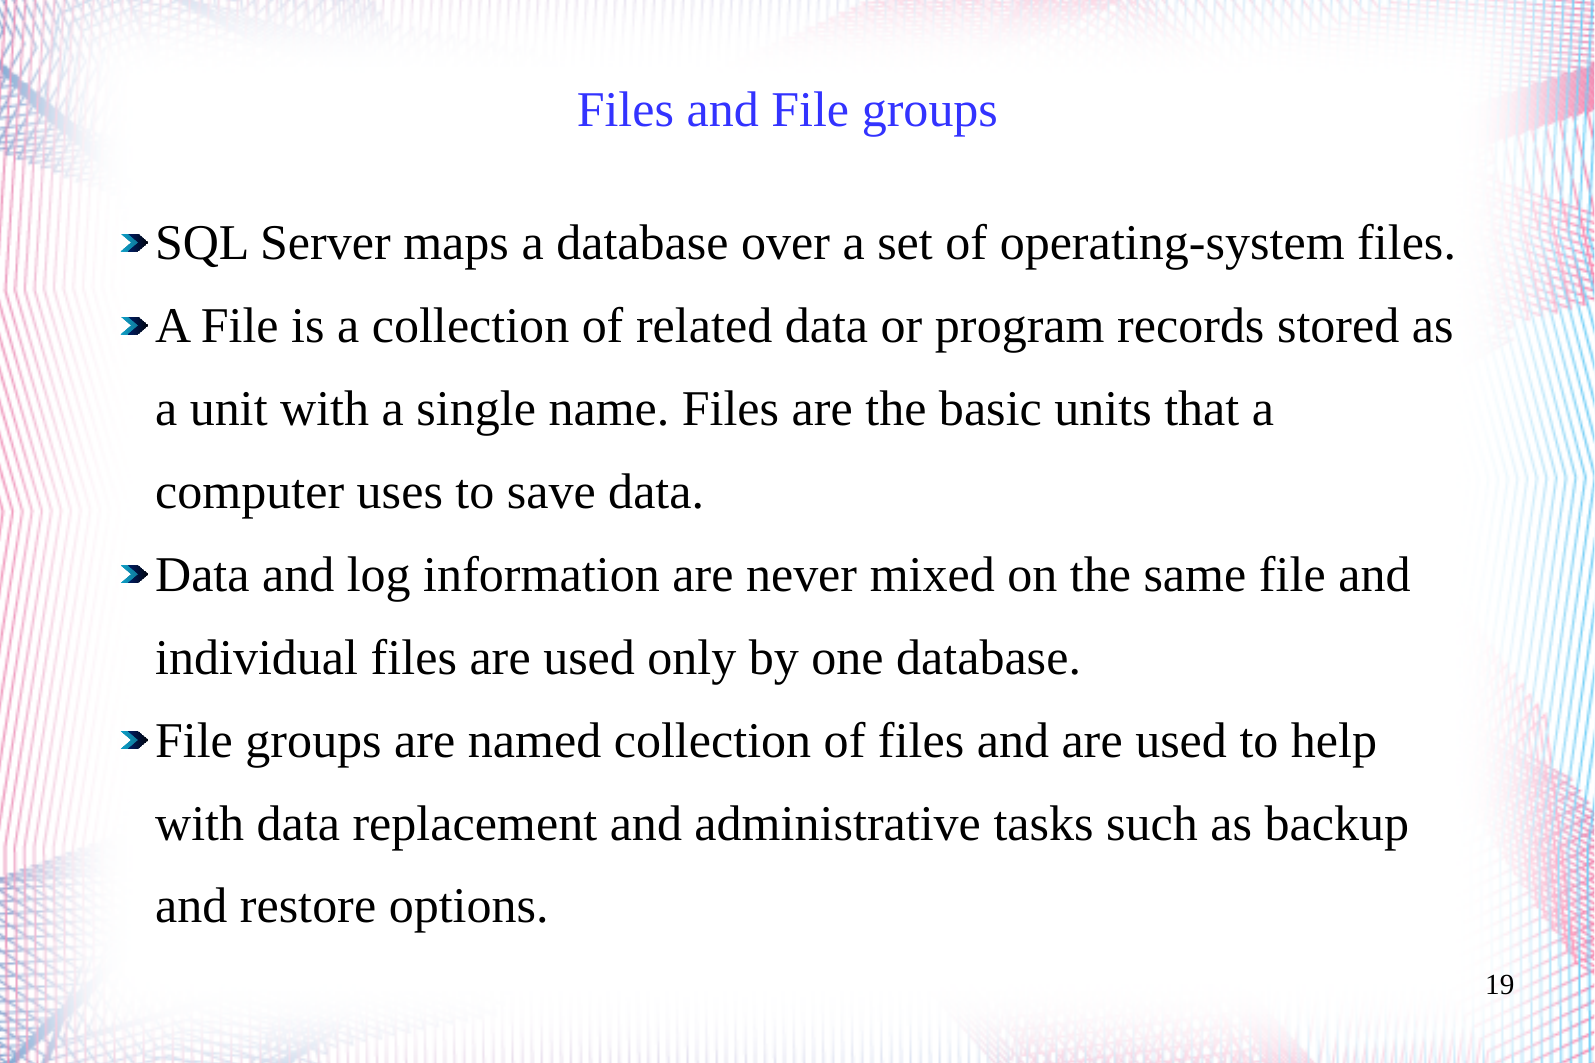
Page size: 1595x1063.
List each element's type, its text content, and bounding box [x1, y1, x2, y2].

text_box Files and File groups [150, 75, 1426, 147]
text_box SQL Server maps a database over a set of operating-system files. A File is a collection of related data or program records stored as a unit with a single name. Files are the basic units that a computer uses to save data. Data and log information are never mixed on the same file and individual files are used only by one database. File groups are named collection of files and are used to help with data replacement and administrative tasks such as backup and restore options. [105, 180, 1486, 946]
picture [0, 0, 1595, 1063]
